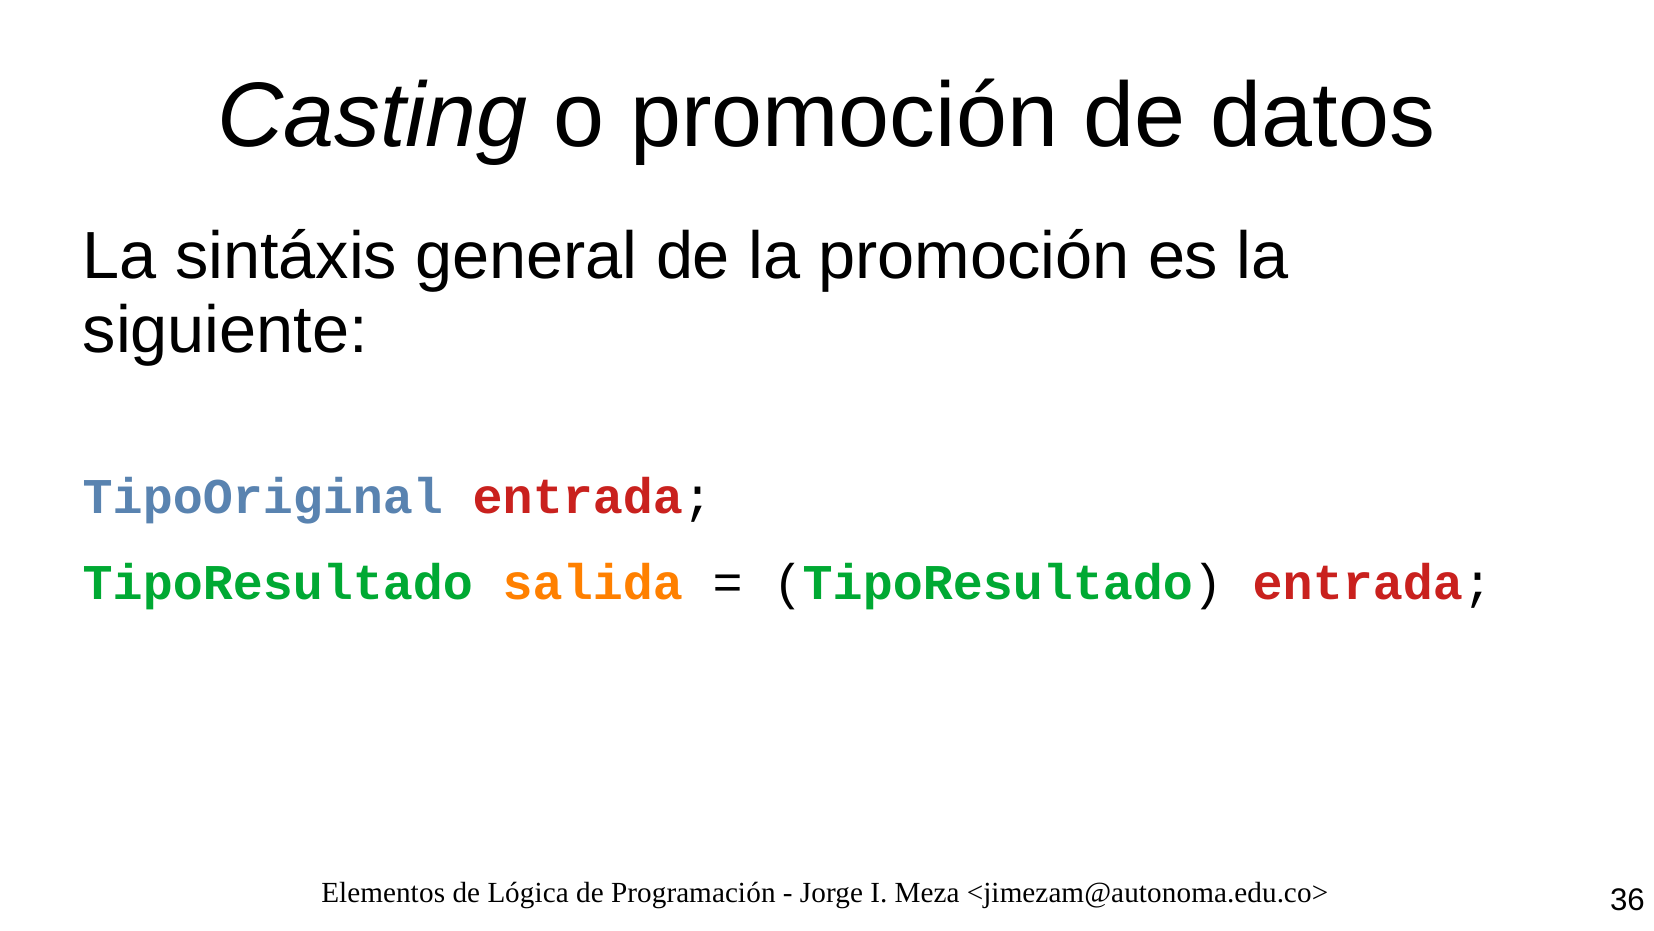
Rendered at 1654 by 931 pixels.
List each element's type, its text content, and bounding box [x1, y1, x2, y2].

list La sintáxis general de la promoción es la siguiente: TipoOriginal entrada; TipoResultado salida = (TipoResultado) entrada; [82, 217, 1571, 863]
title Casting o promoción de datos [82, 37, 1571, 193]
